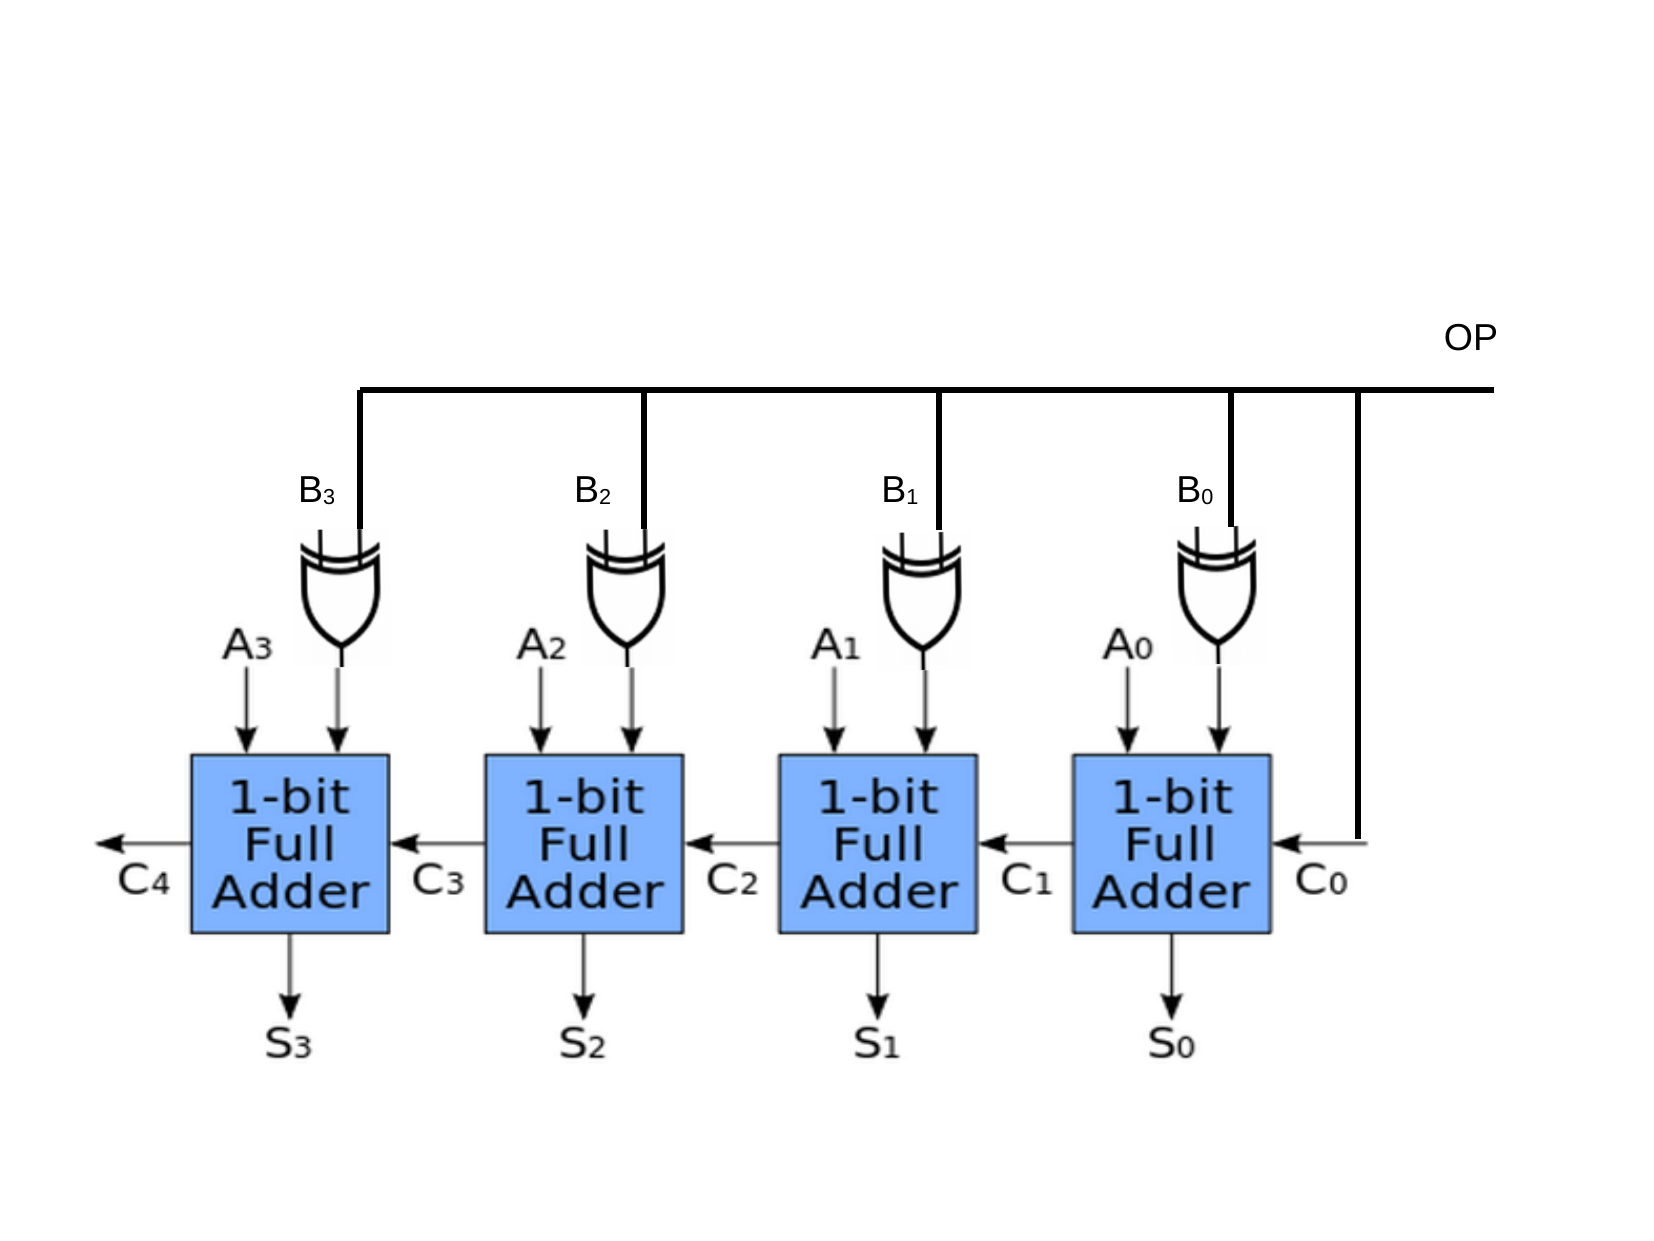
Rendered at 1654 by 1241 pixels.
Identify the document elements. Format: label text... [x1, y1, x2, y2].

text_box B3 [283, 460, 351, 530]
picture [82, 525, 1394, 1081]
text_box B1 [866, 460, 934, 530]
text_box B2 [559, 460, 626, 530]
text_box OP [1429, 309, 1514, 367]
text_box B0 [1161, 460, 1229, 530]
